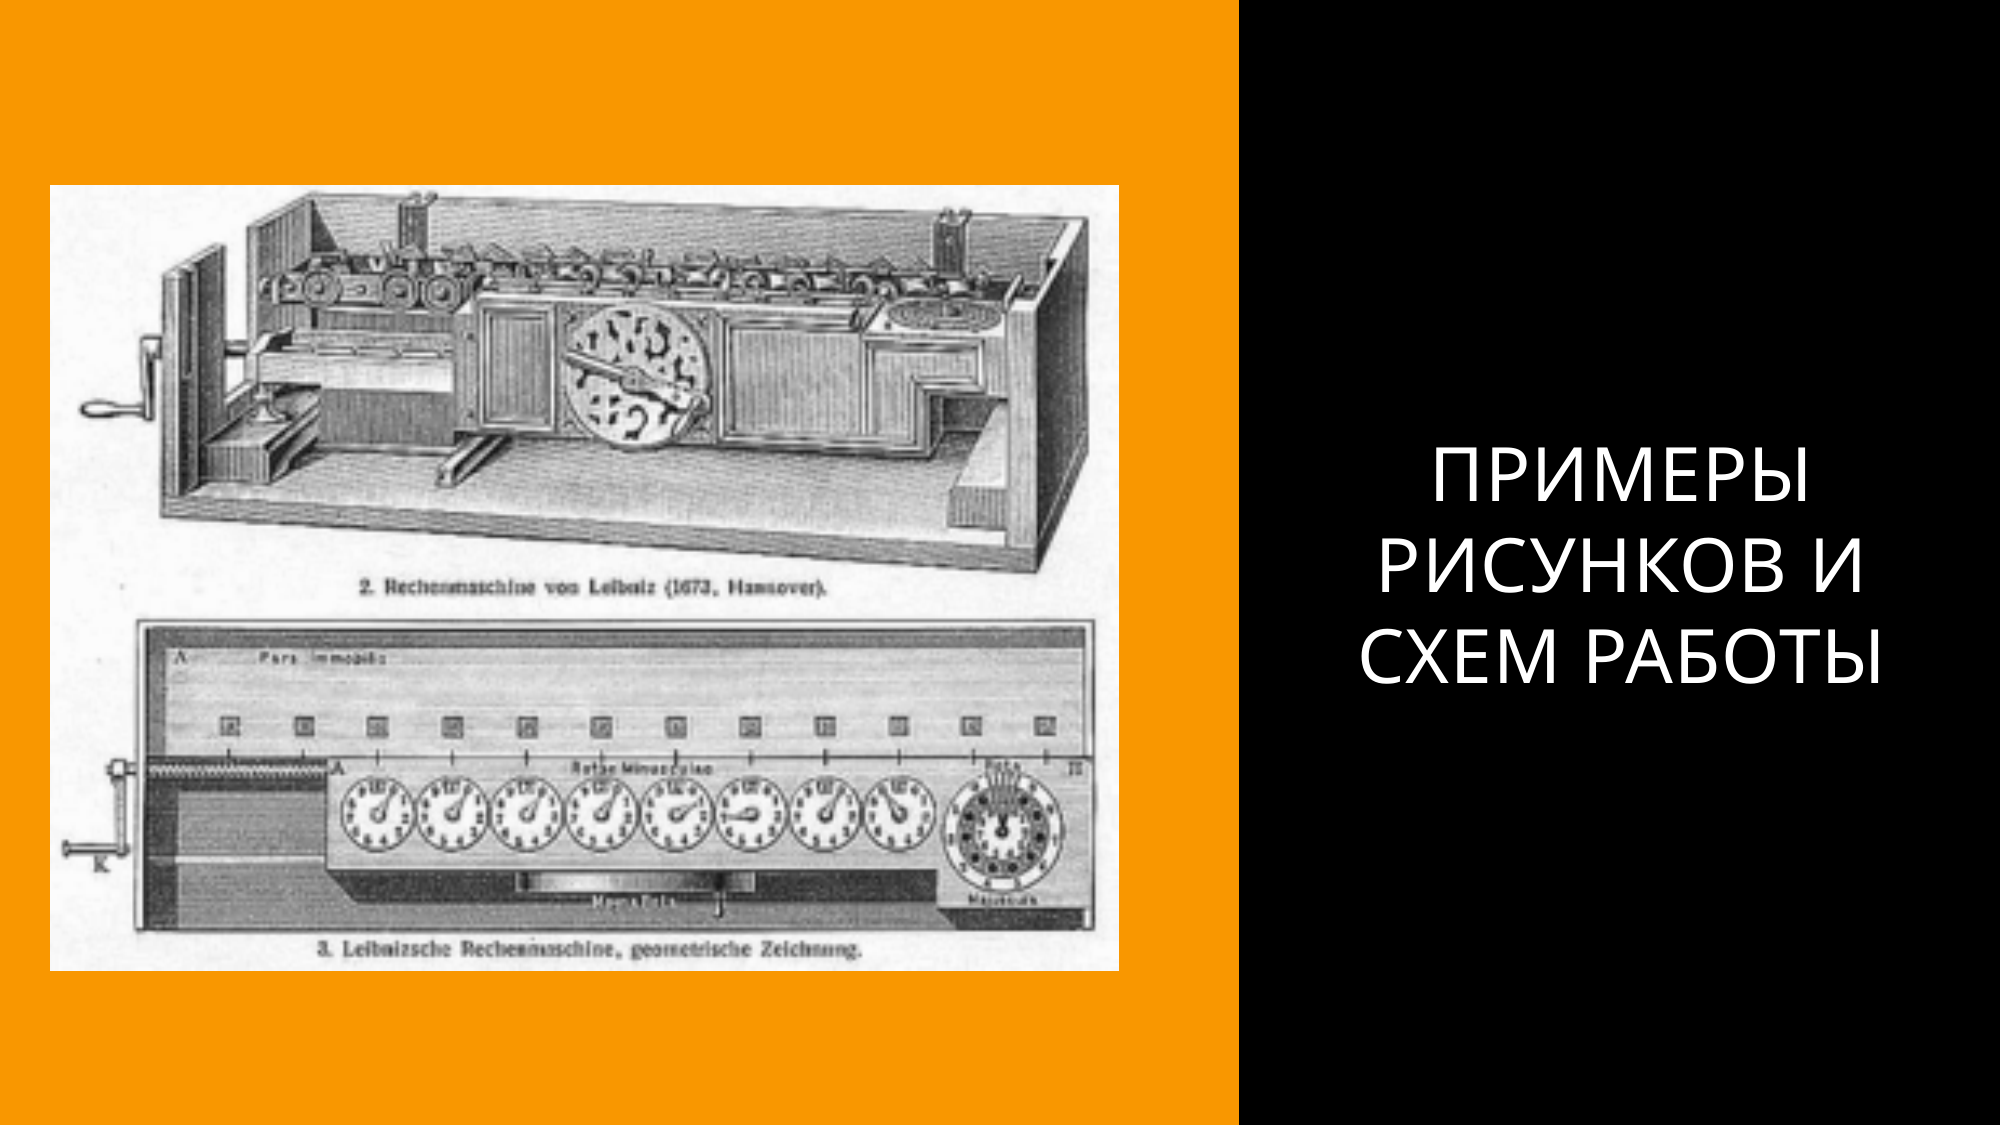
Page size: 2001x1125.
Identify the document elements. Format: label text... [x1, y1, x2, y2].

text_box [0, 0, 2000, 1125]
picture [50, 185, 1119, 971]
subtitle ПРИМЕРЫ РИСУНКОВ И СХЕМ РАБОТЫ [1317, 104, 1927, 1019]
